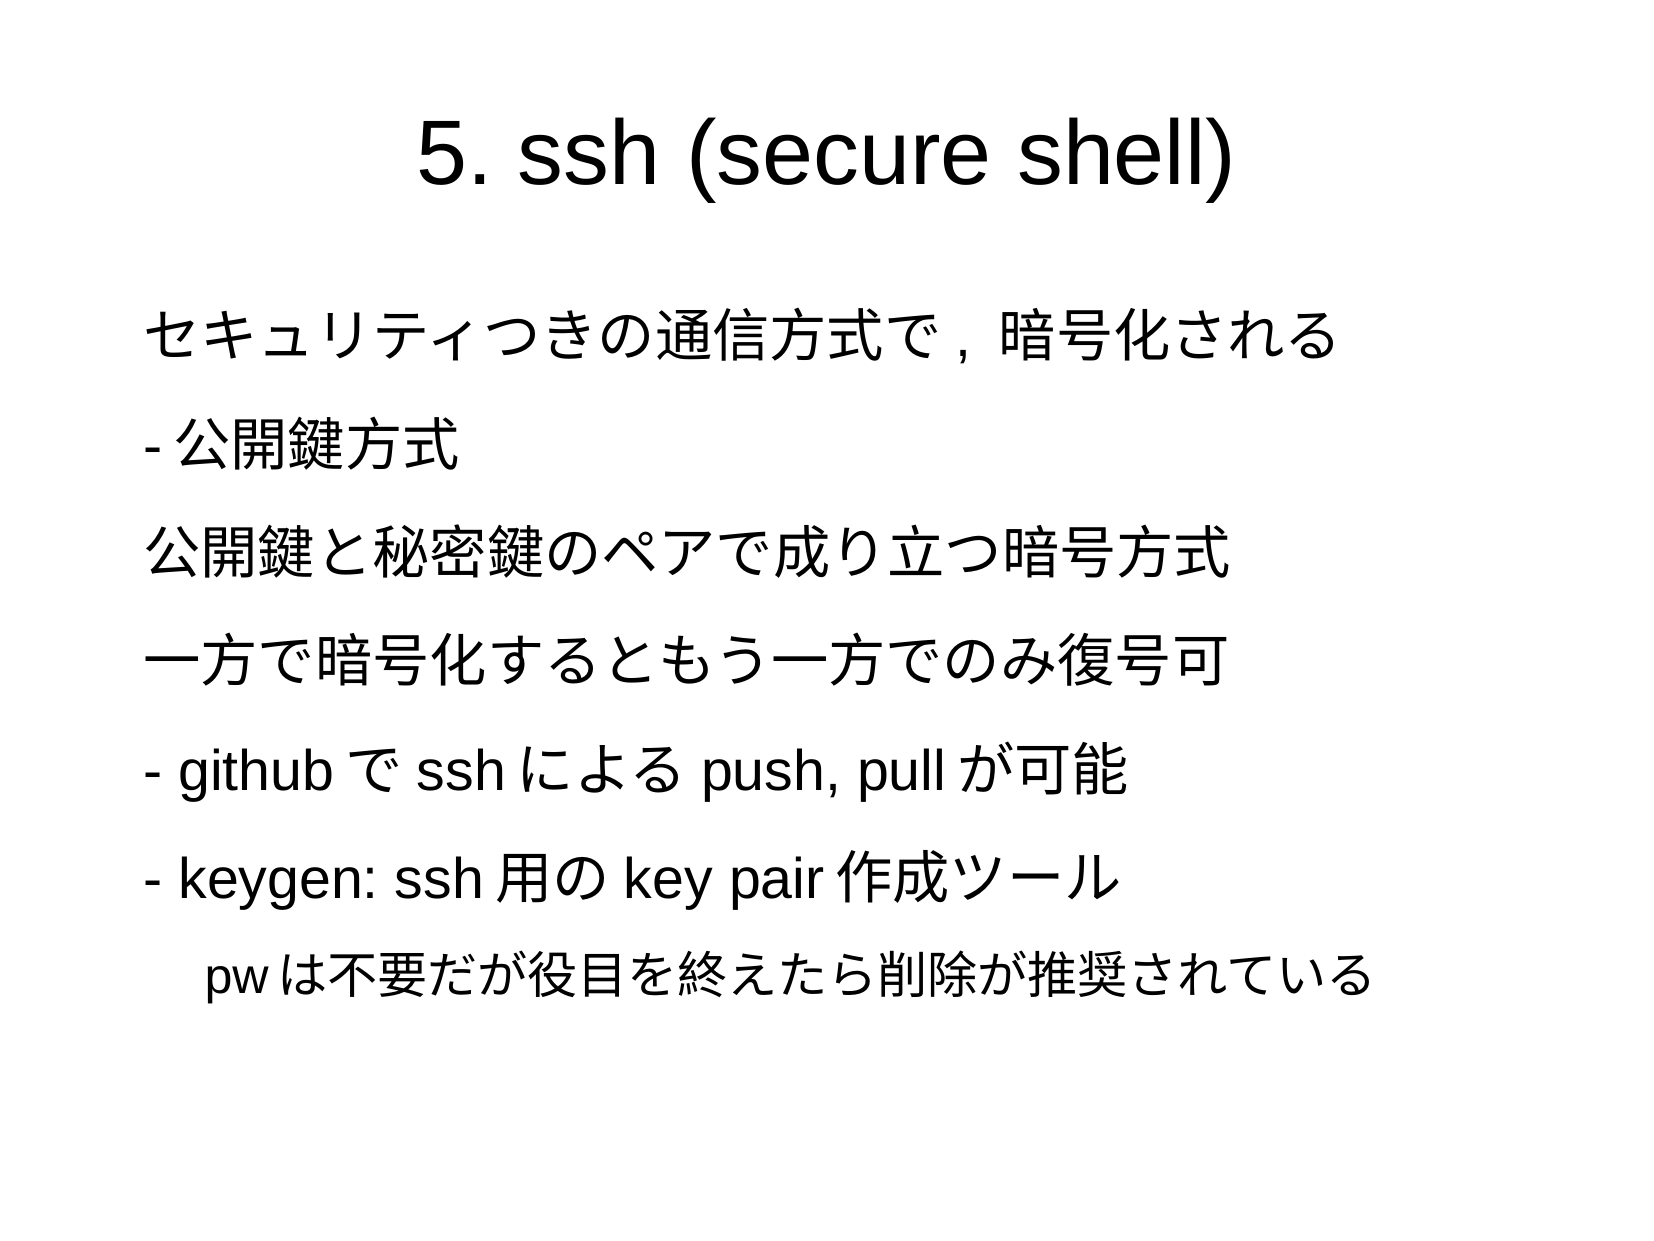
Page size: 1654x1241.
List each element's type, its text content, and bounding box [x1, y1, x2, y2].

title 5. ssh (secure shell) [82, 49, 1571, 257]
list セキュリティつきの通信方式で, 暗号化される -公開鍵方式 公開鍵と秘密鍵のペアで成り立つ暗号方式 一方で暗号化するともう一方でのみ復号可 - githubでsshによるpush, pullが可能 - keygen: ssh用のkey pair作成ツール pwは不要だが役目を終えたら削除が推奨されている [82, 290, 1571, 1010]
